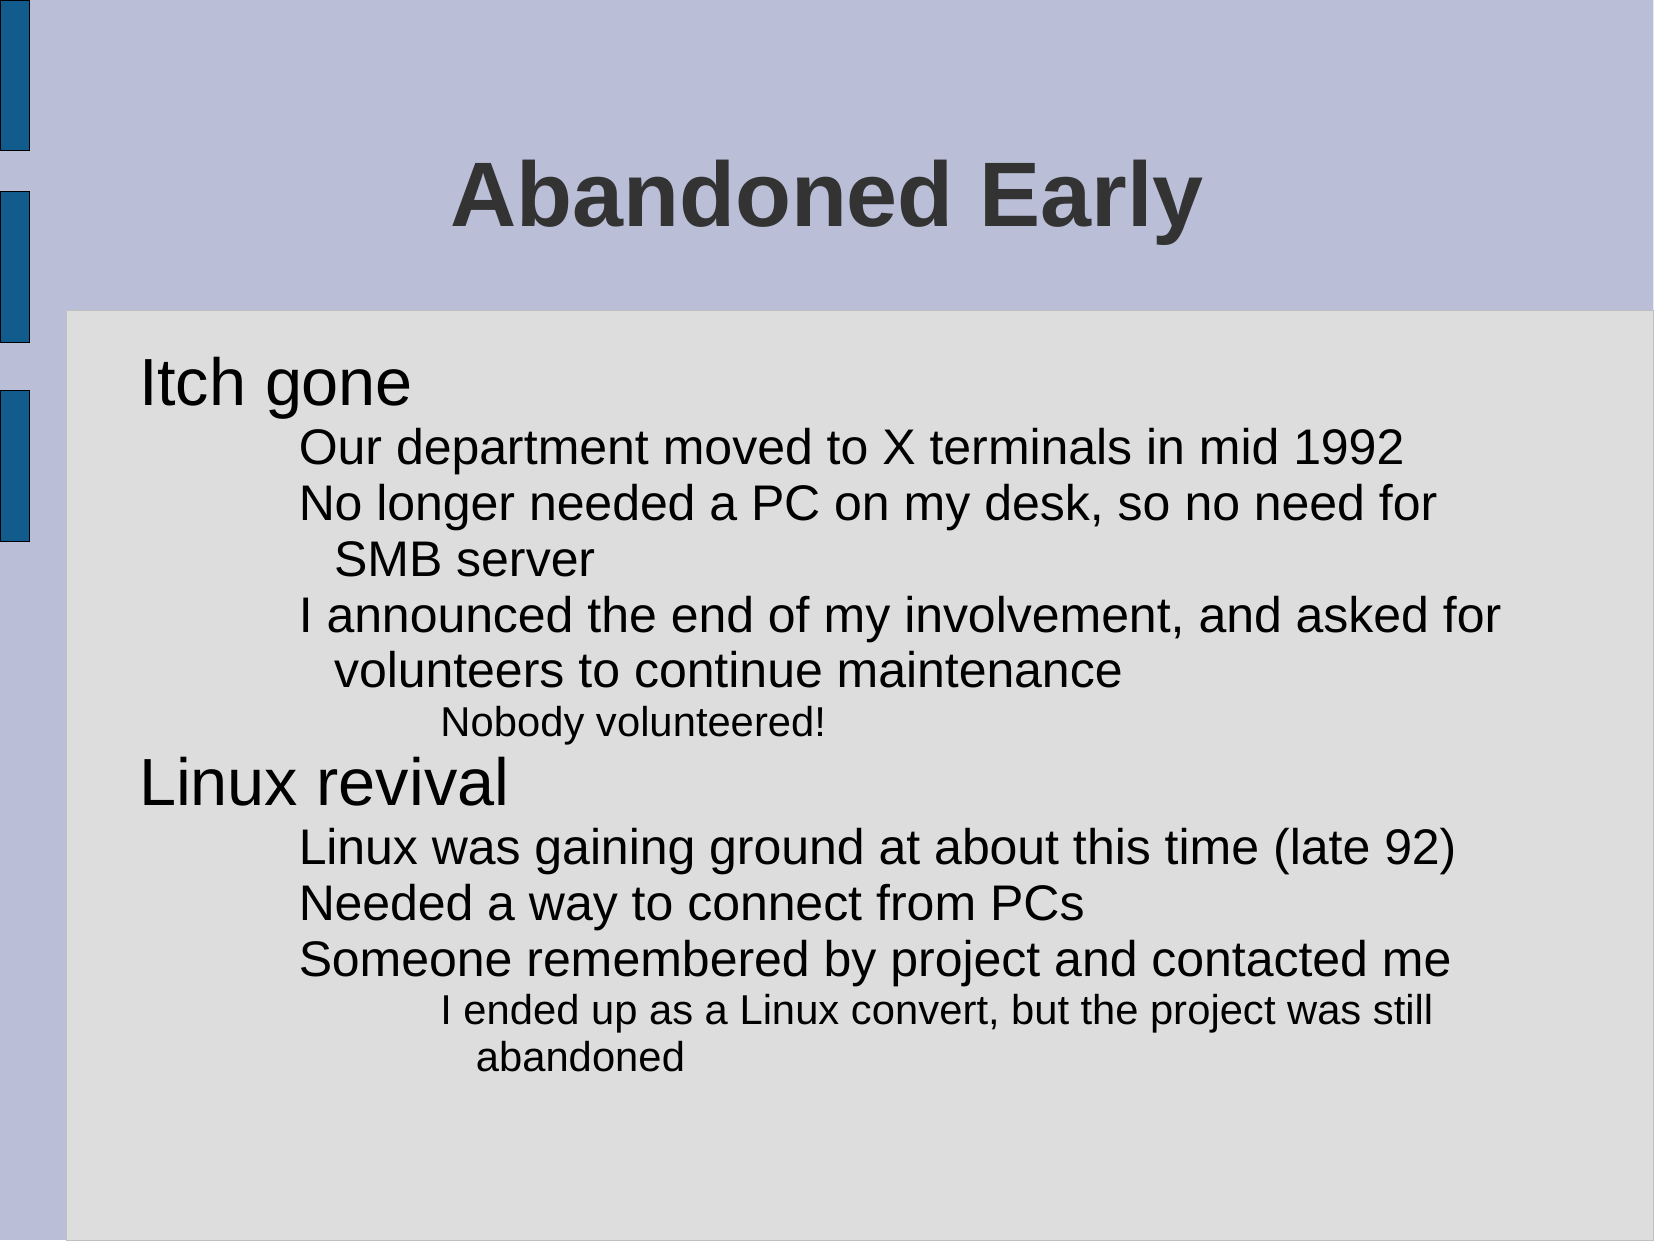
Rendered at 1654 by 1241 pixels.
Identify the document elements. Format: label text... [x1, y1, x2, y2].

list Itch gone Our department moved to X terminals in mid 1992 No longer needed a PC on my desk, so no need for SMB server I announced the end of my involvement, and asked for volunteers to continue maintenance Nobody volunteered! Linux revival Linux was gaining ground at about this time (late 92) Needed a way to connect from PCs Someone remembered by project and contacted me I ended up as a Linux convert, but the project was still abandoned [121, 344, 1534, 1127]
title Abandoned Early [121, 91, 1534, 299]
